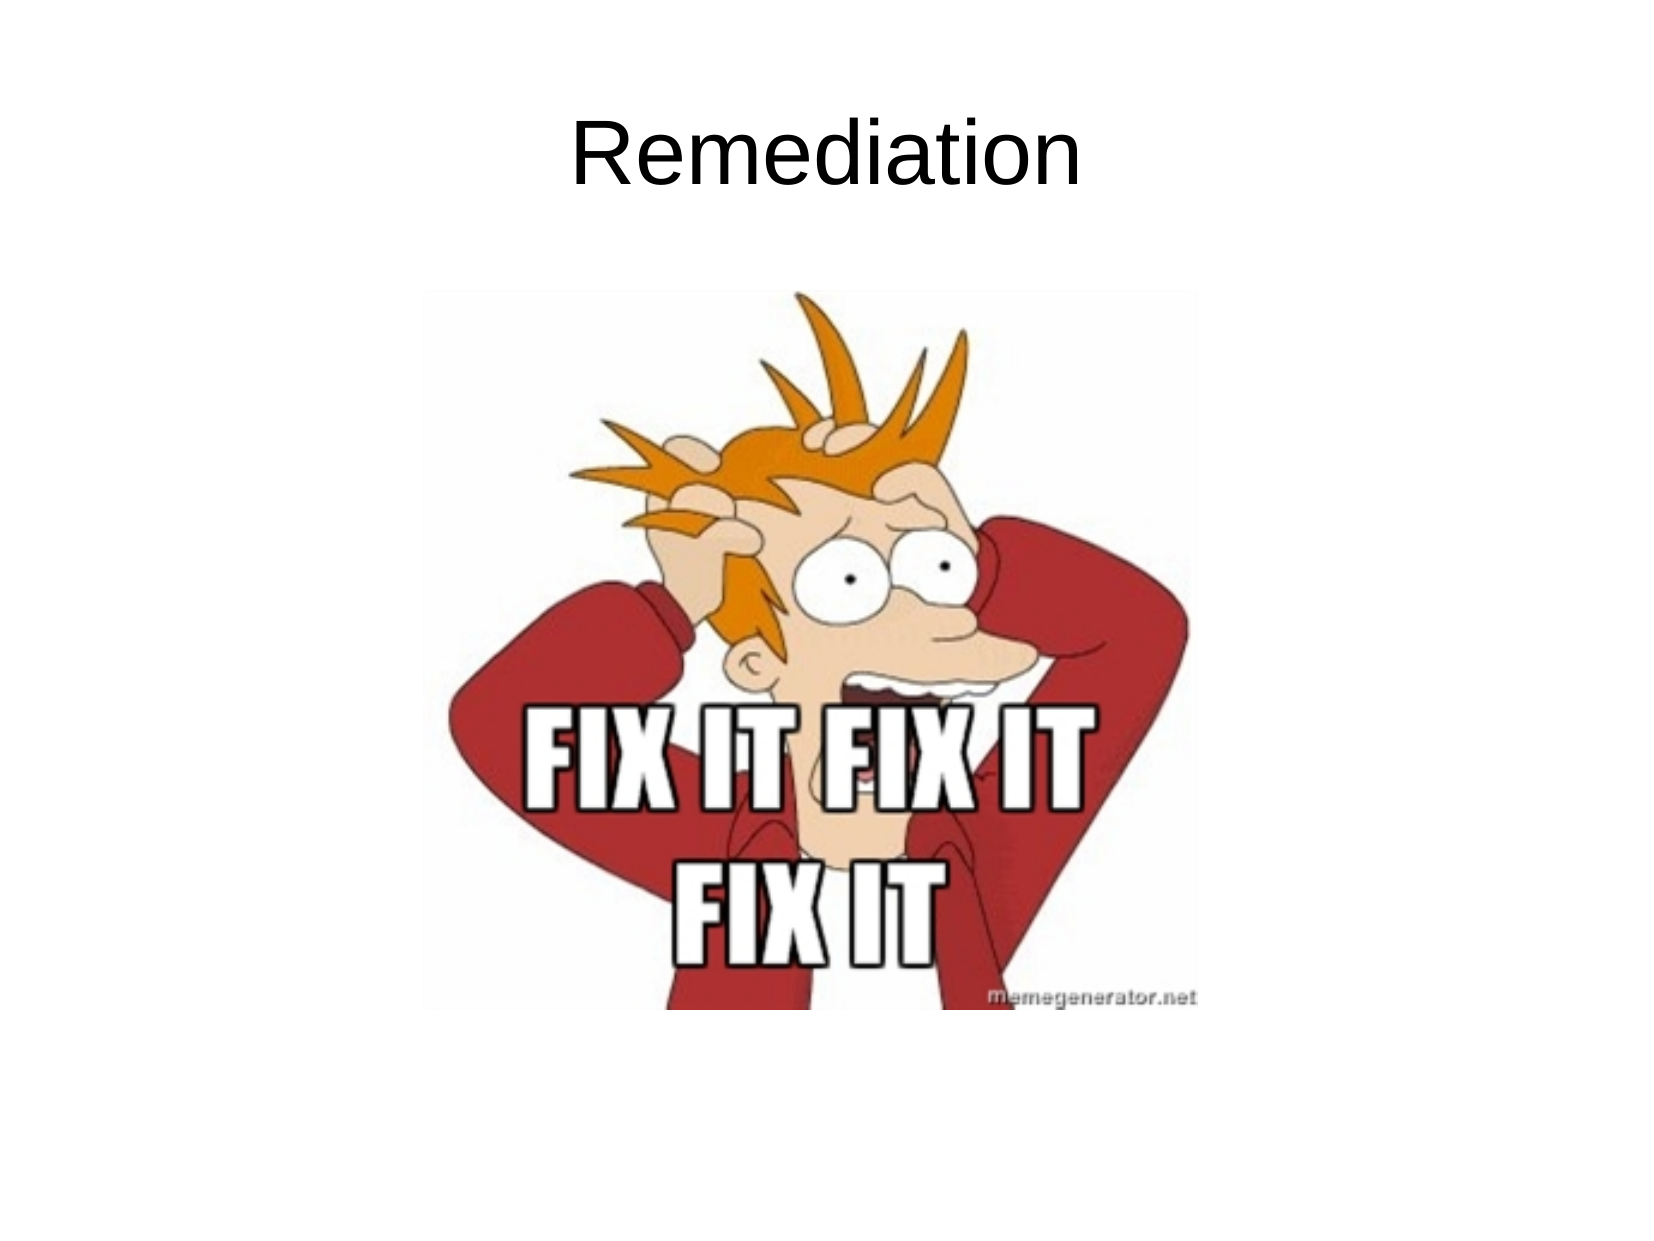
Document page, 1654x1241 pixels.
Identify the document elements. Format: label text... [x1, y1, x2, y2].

picture [423, 290, 1198, 1010]
title Remediation [82, 49, 1571, 257]
